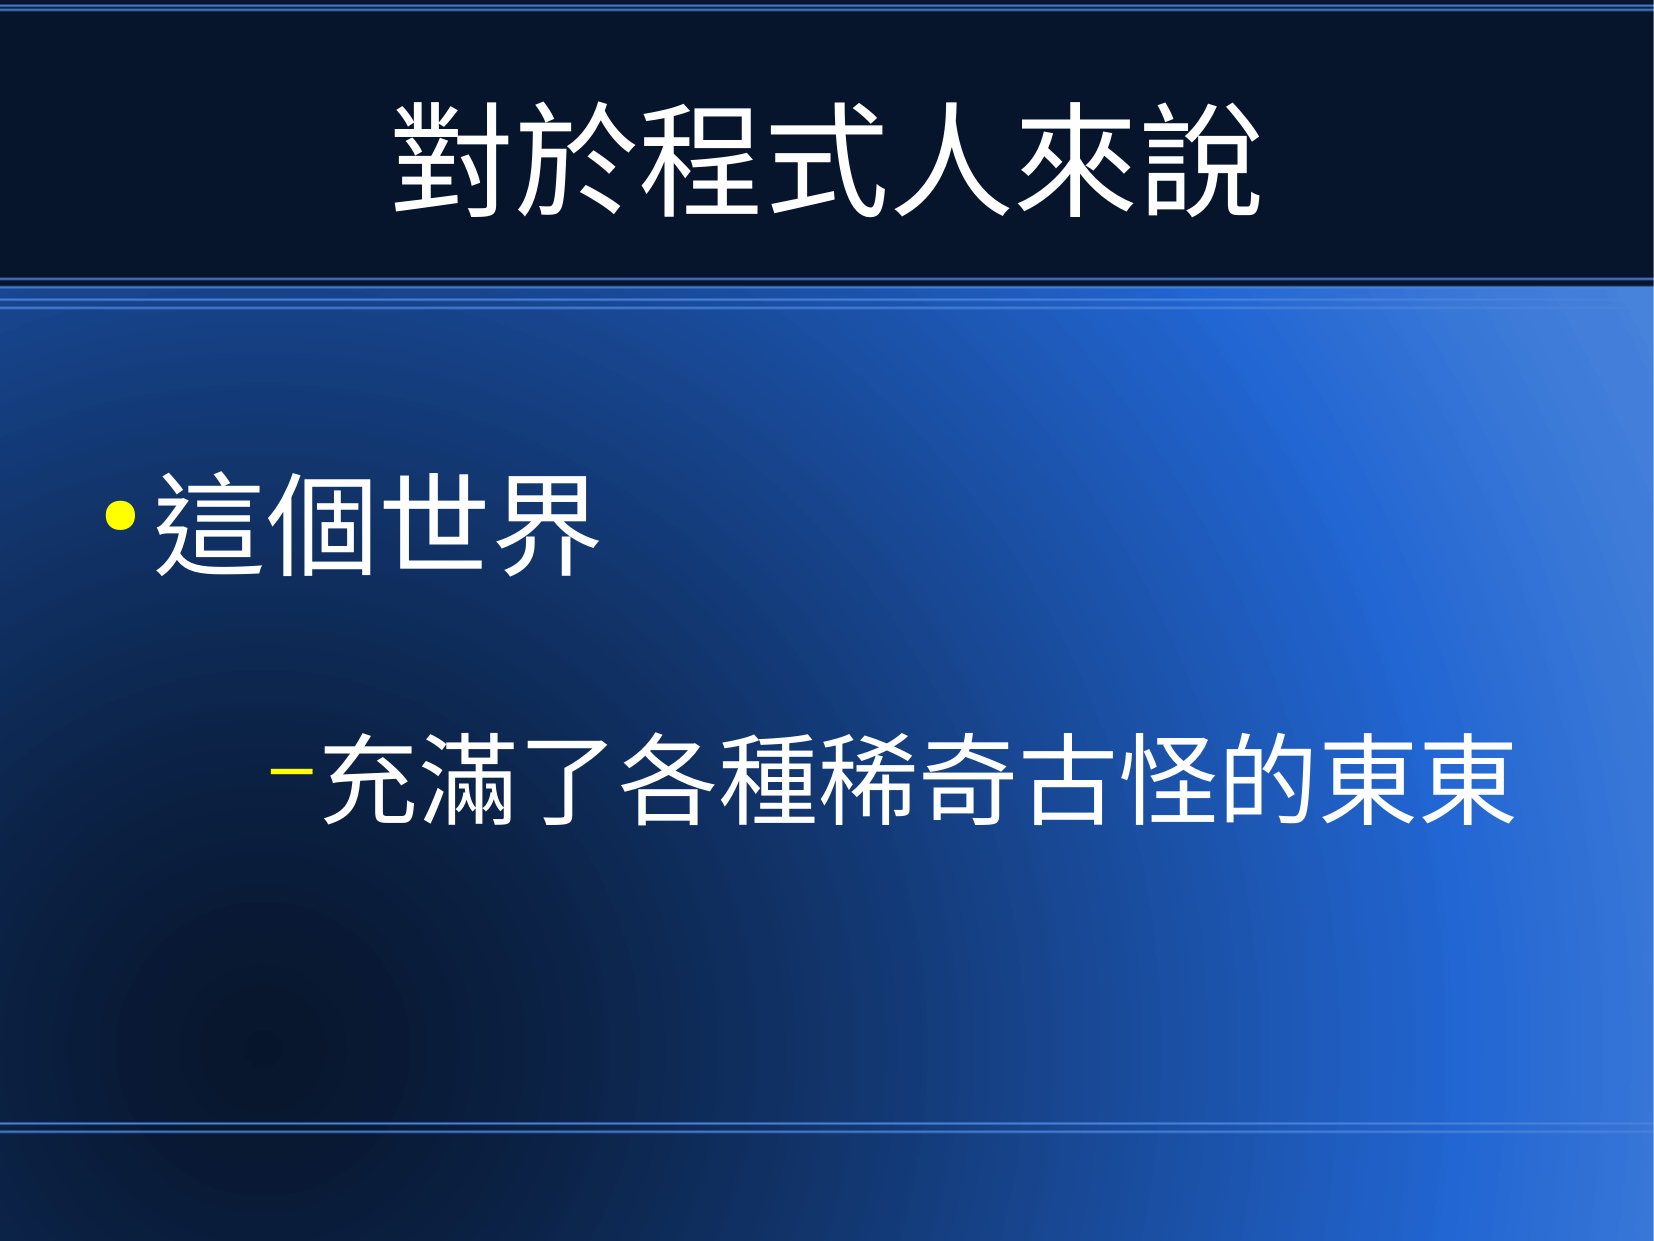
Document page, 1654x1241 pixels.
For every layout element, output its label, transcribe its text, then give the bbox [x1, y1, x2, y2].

title 對於程式人來說 [82, 49, 1571, 257]
list 這個世界 充滿了各種稀奇古怪的東東 [82, 355, 1571, 1241]
picture [0, 0, 1654, 1241]
